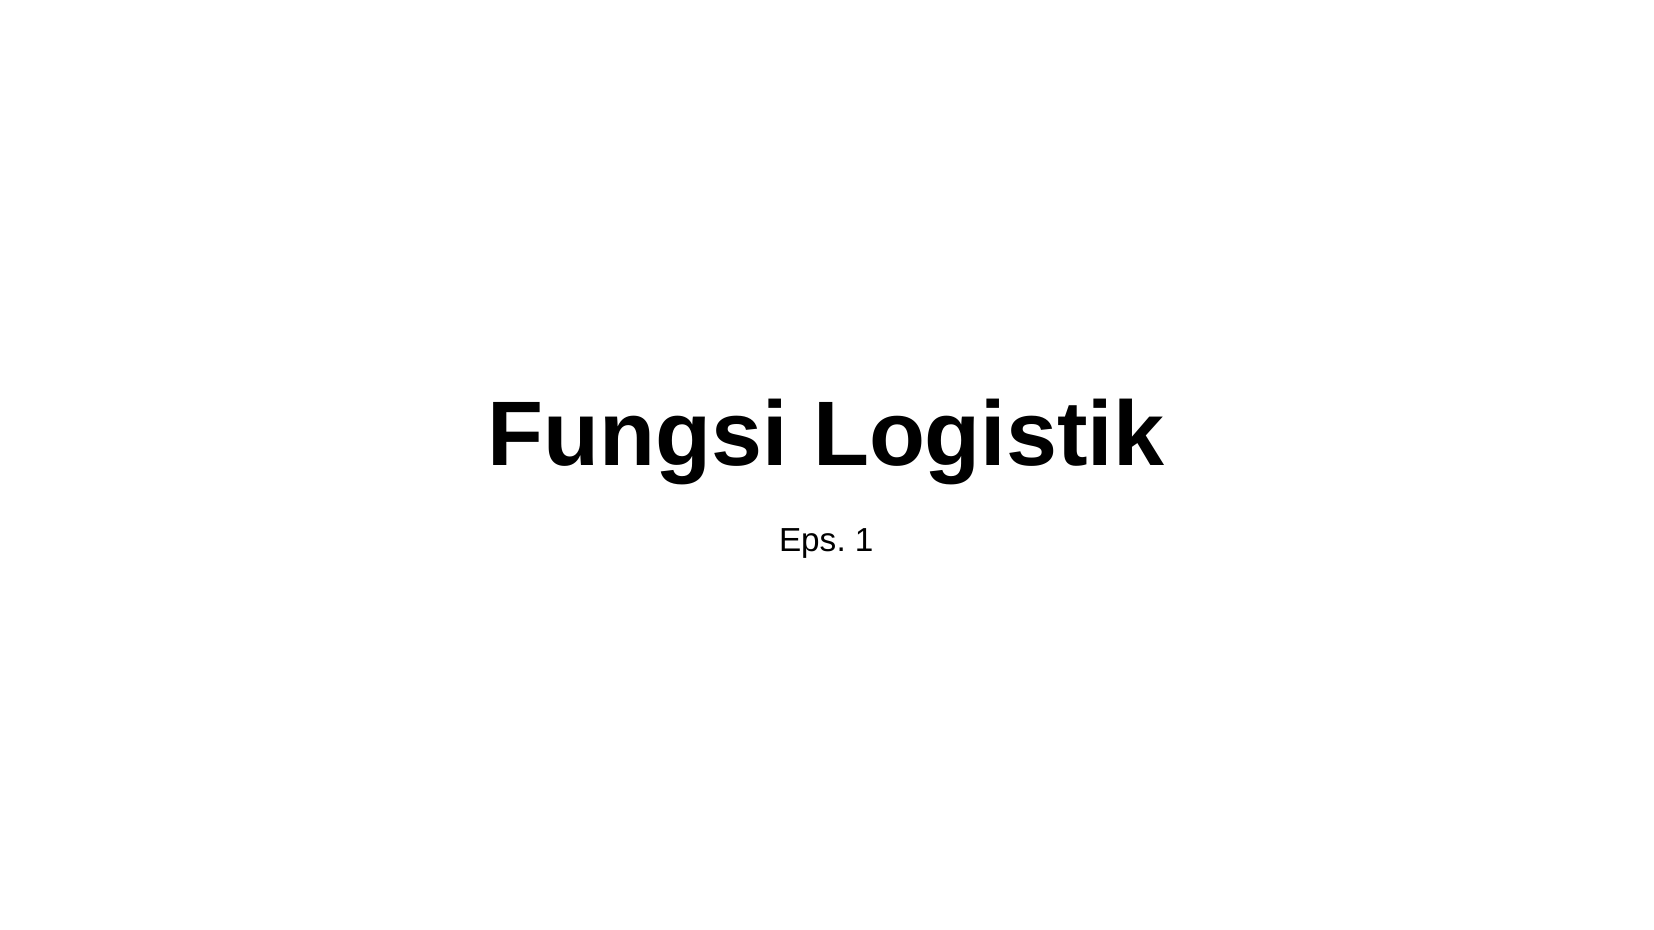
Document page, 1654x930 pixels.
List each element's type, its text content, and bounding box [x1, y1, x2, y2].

title Fungsi Logistik [82, 355, 1571, 462]
title Eps. 1 [82, 462, 1571, 618]
